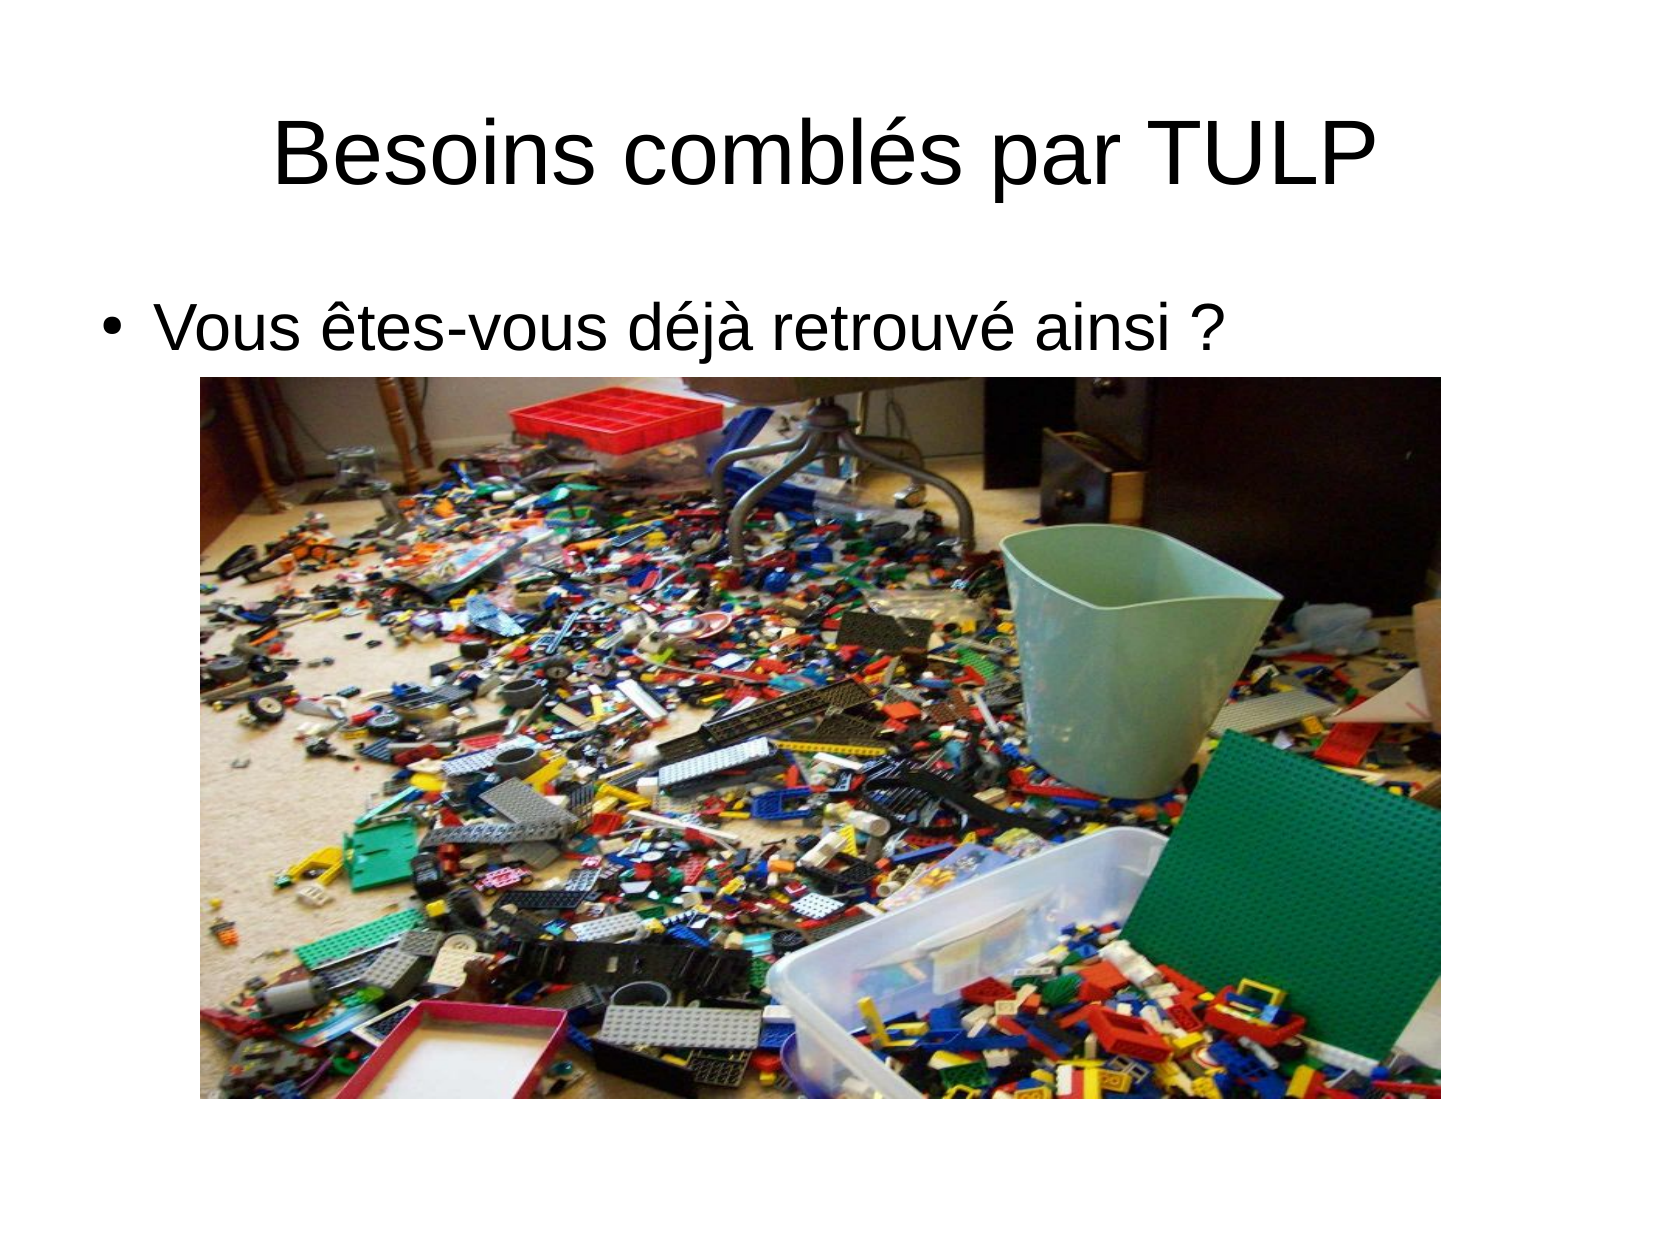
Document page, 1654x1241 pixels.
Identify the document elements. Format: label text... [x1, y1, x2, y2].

list Vous êtes-vous déjà retrouvé ainsi ? [82, 290, 1430, 390]
title Besoins comblés par TULP [82, 49, 1571, 257]
picture [200, 377, 1441, 1099]
